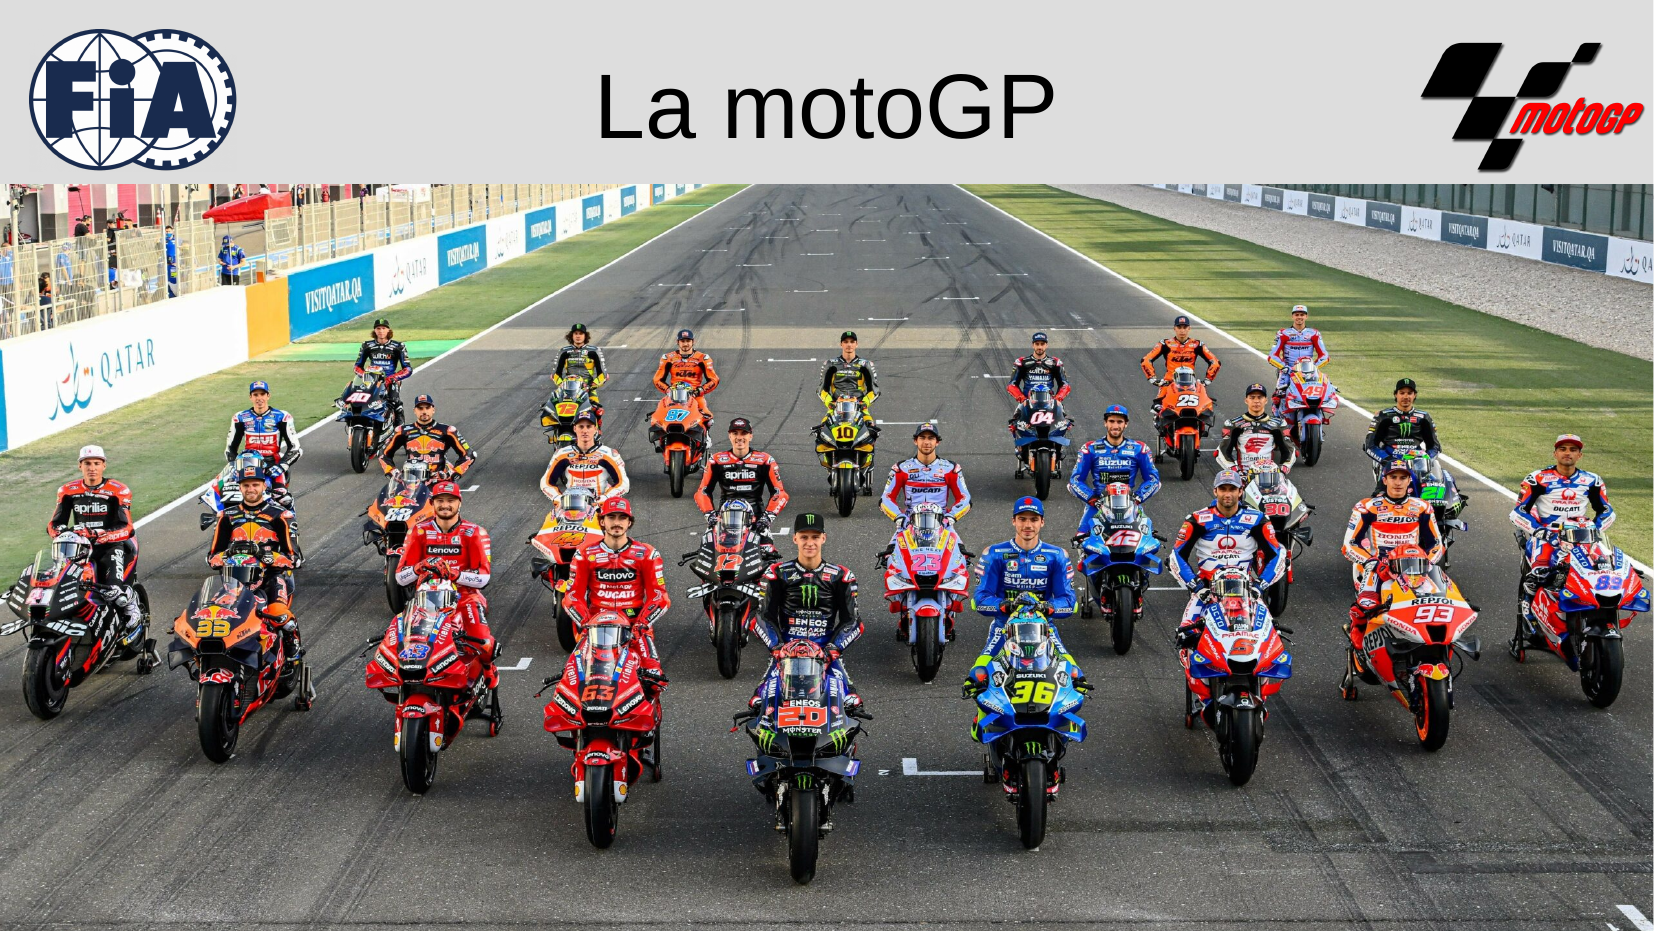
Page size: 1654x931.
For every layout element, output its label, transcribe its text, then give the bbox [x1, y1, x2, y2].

picture [0, 184, 1654, 931]
picture [1411, 27, 1653, 176]
picture [29, 29, 237, 172]
title La motoGP [472, 29, 1182, 184]
